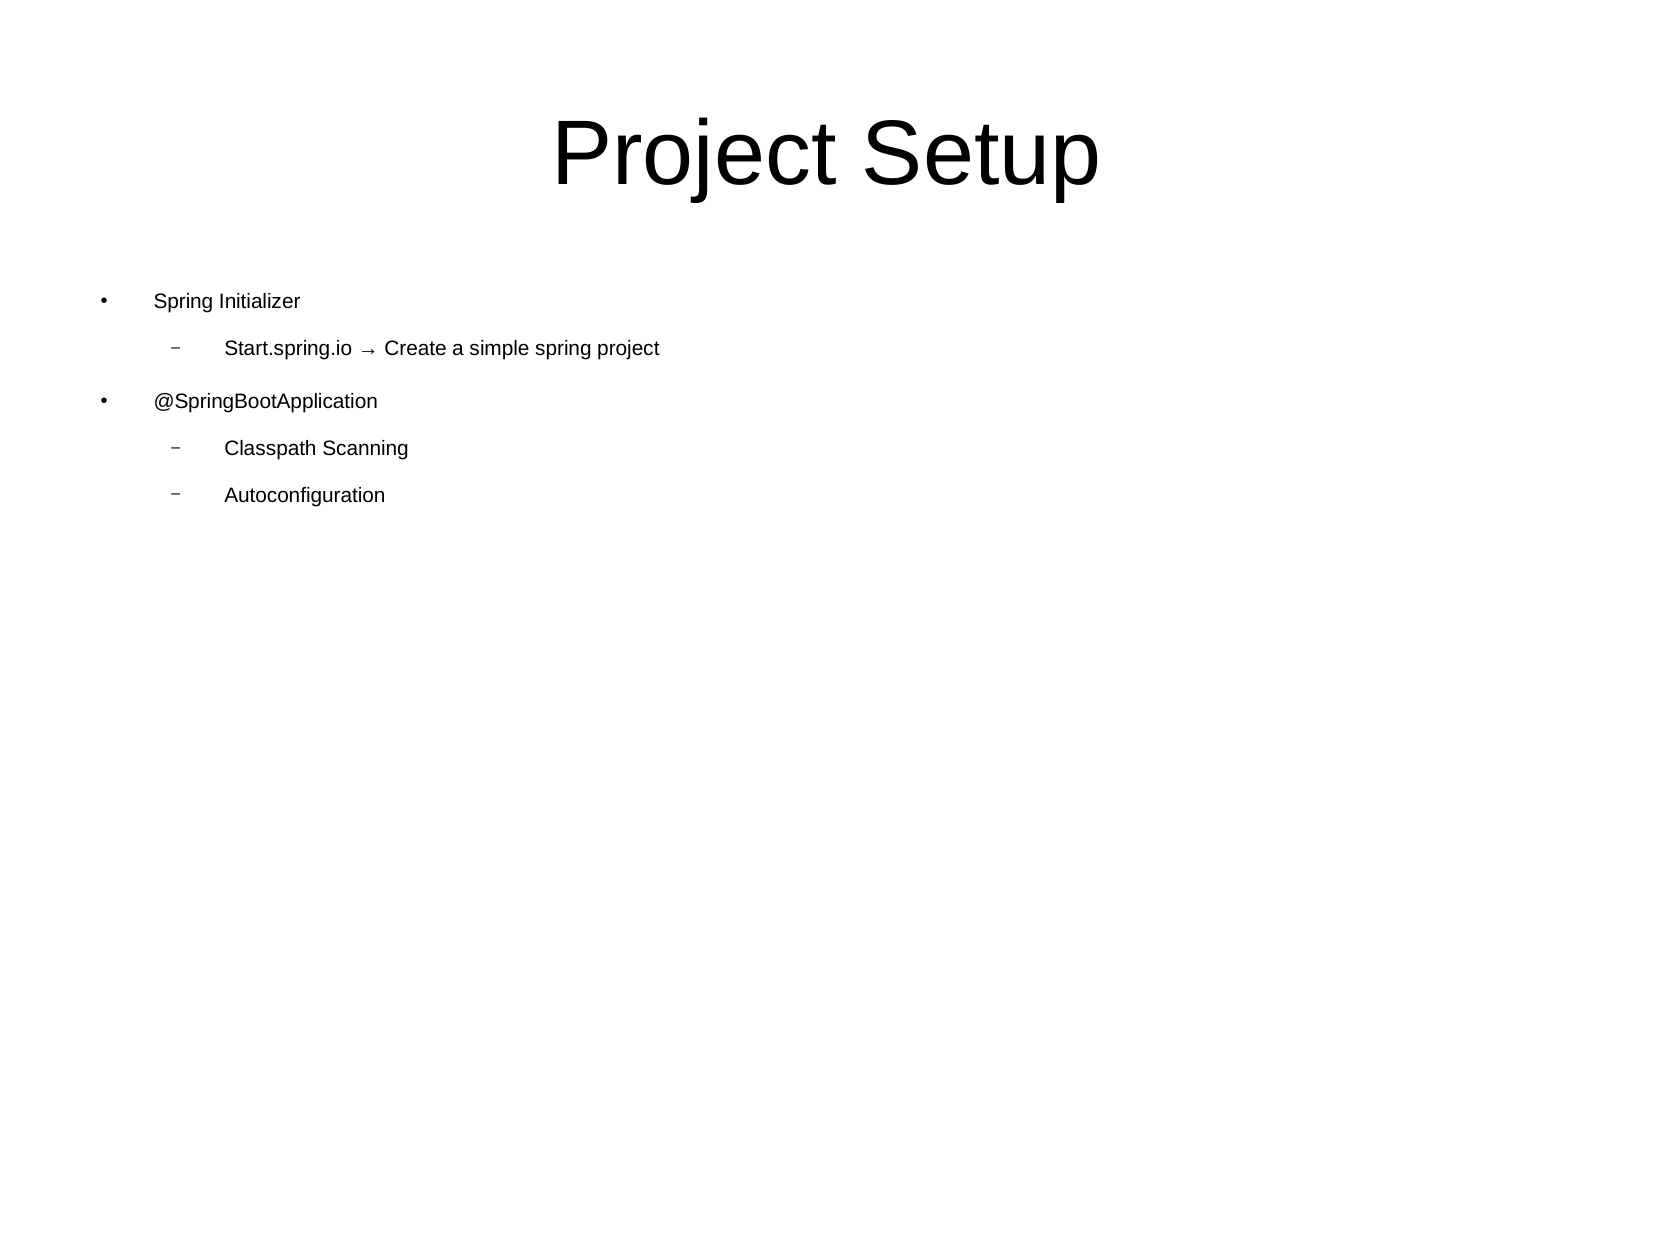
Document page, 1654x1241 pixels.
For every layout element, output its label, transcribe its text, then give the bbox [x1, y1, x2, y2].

title Project Setup [82, 49, 1571, 257]
list Spring Initializer Start.spring.io → Create a simple spring project @SpringBootApplication Classpath Scanning Autoconfiguration [82, 290, 1571, 1216]
